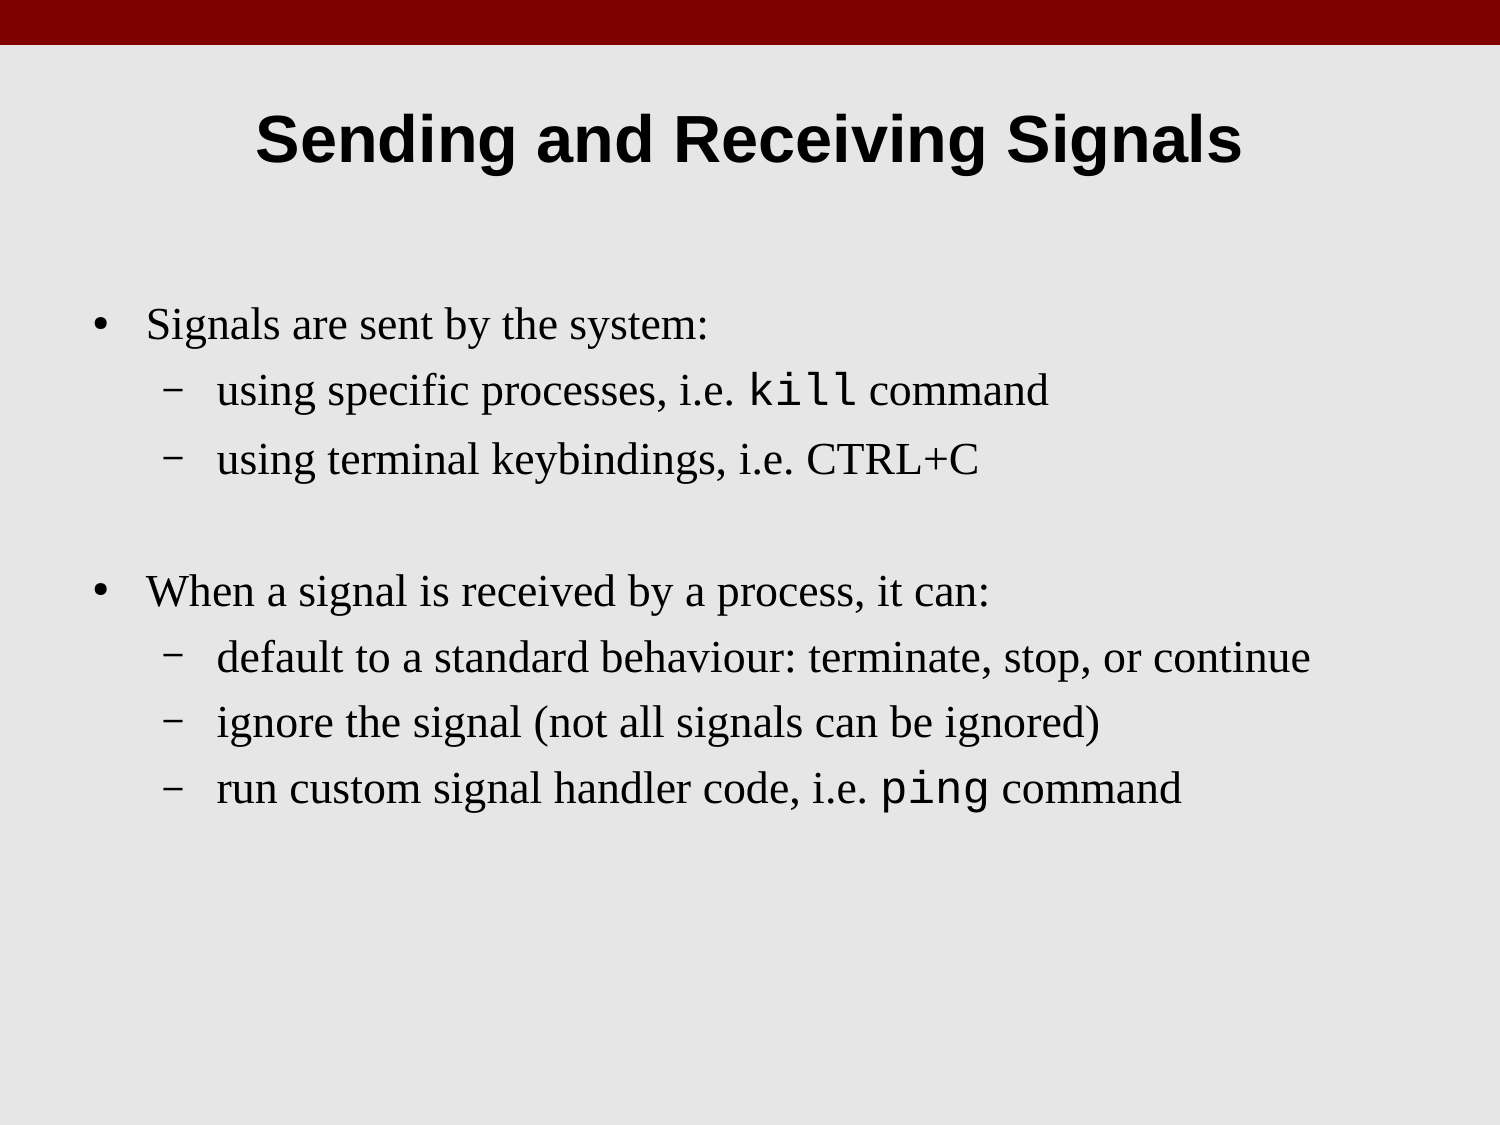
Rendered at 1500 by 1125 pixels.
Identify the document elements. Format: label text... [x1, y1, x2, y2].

list Signals are sent by the system: using specific processes, i.e. kill command using terminal keybindings, i.e. CTRL+C When a signal is received by a process, it can: default to a standard behaviour: terminate, stop, or continue ignore the signal (not all signals can be ignored) run custom signal handler code, i.e. ping command [75, 233, 1425, 1096]
title Sending and Receiving Signals [75, 45, 1425, 233]
